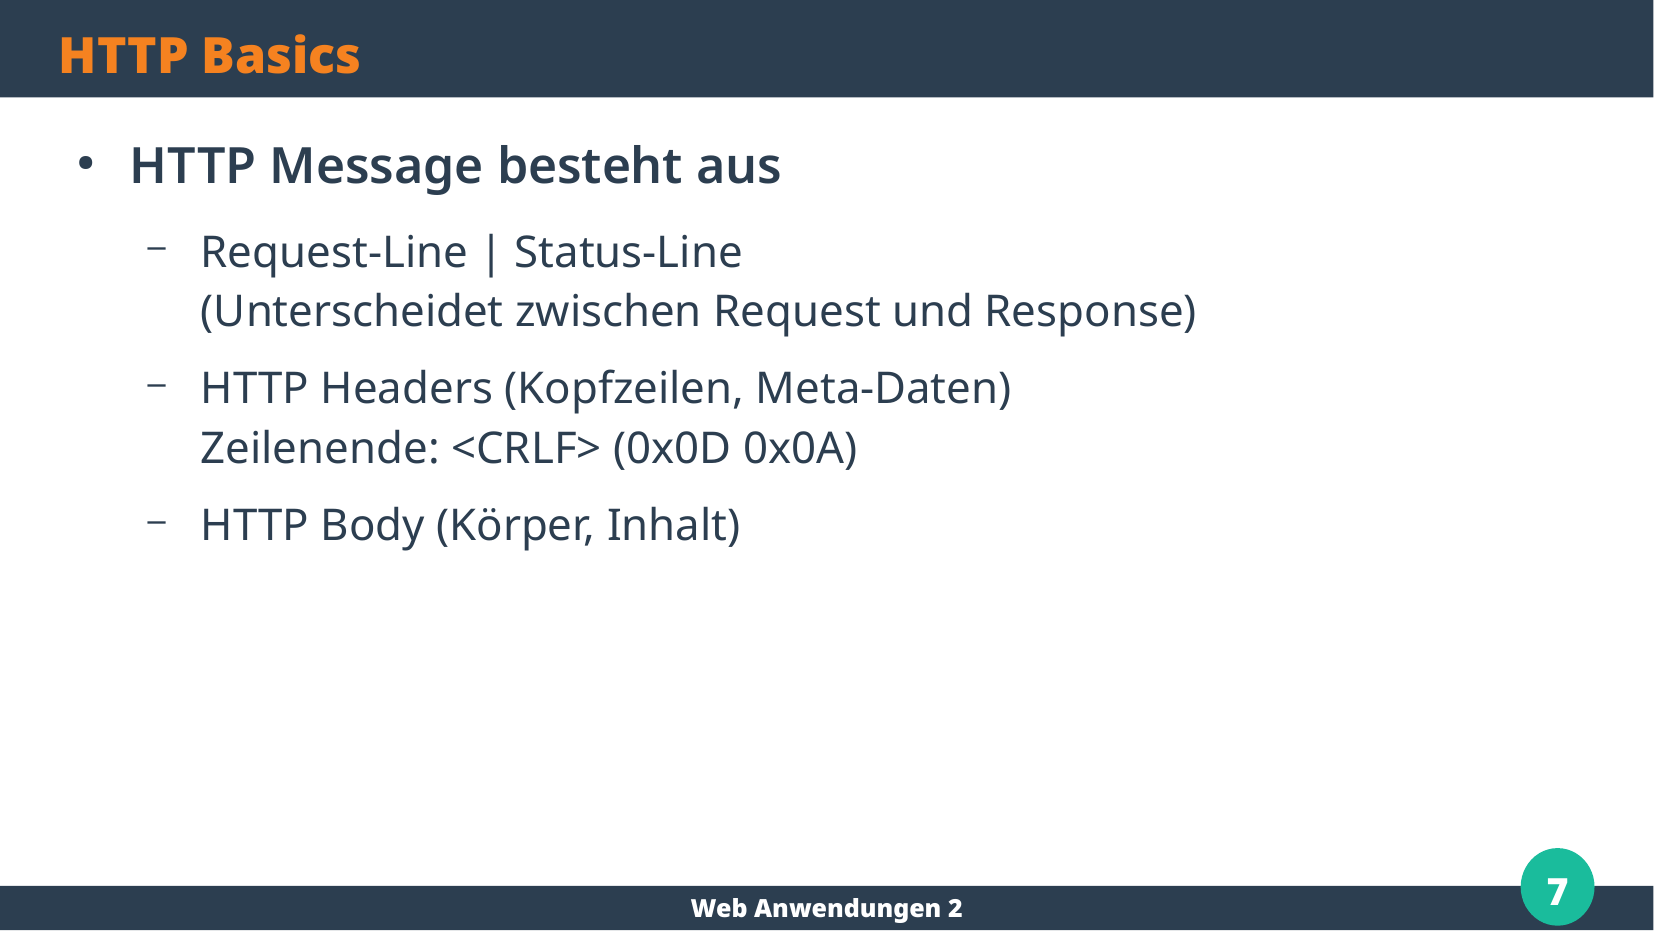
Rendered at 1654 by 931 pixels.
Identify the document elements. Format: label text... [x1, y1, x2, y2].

list HTTP Message besteht aus Request-Line | Status-Line (Unterscheidet zwischen Request und Response) HTTP Headers (Kopfzeilen, Meta-Daten) Zeilenende: <CRLF> (0x0D 0x0A) HTTP Body (Körper, Inhalt) [59, 129, 1595, 864]
title HTTP Basics [59, 8, 1595, 89]
